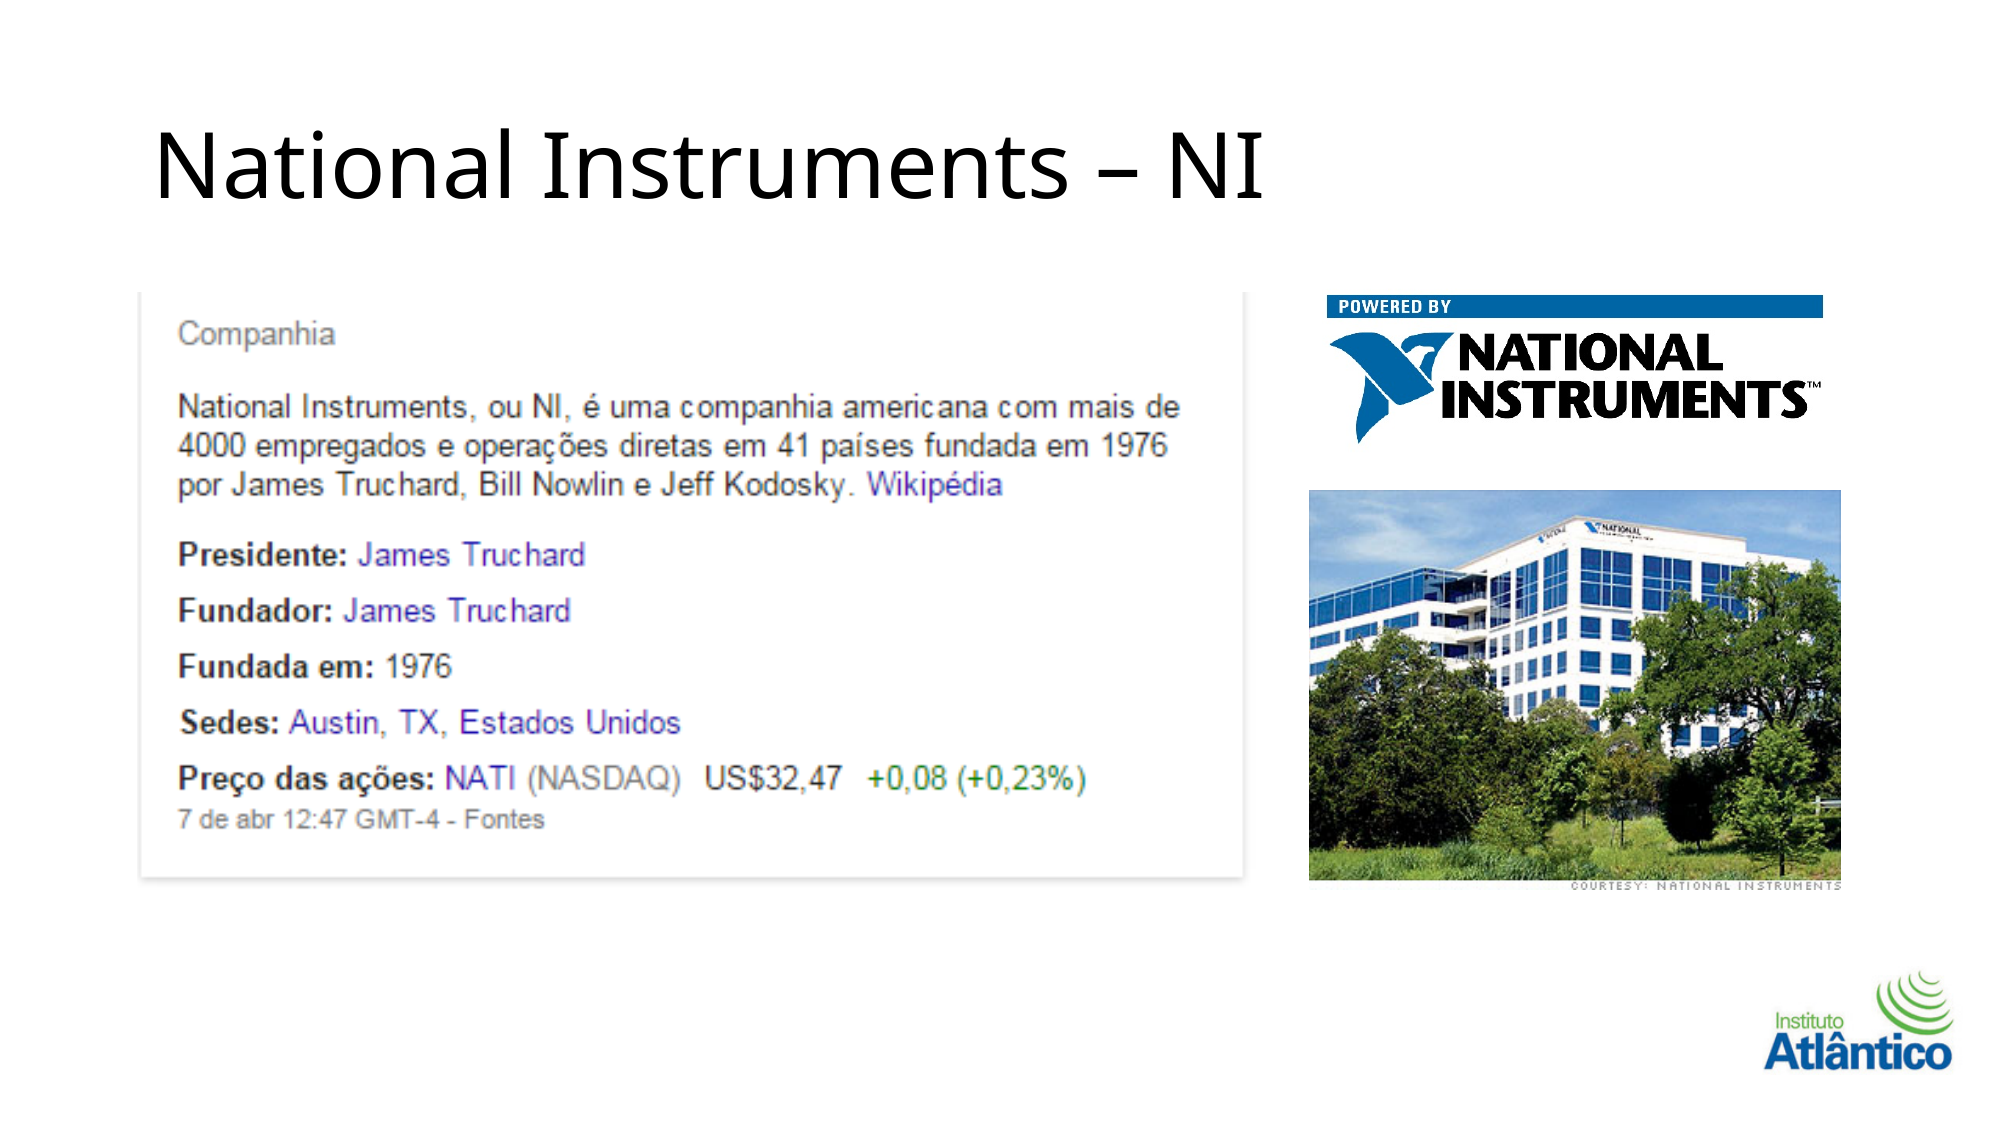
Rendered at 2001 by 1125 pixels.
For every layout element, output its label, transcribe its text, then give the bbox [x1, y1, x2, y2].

picture [1309, 277, 1841, 461]
picture [137, 292, 1258, 890]
title National Instruments – NI [137, 59, 1863, 278]
picture [1717, 930, 2000, 1120]
picture [1309, 490, 1841, 890]
